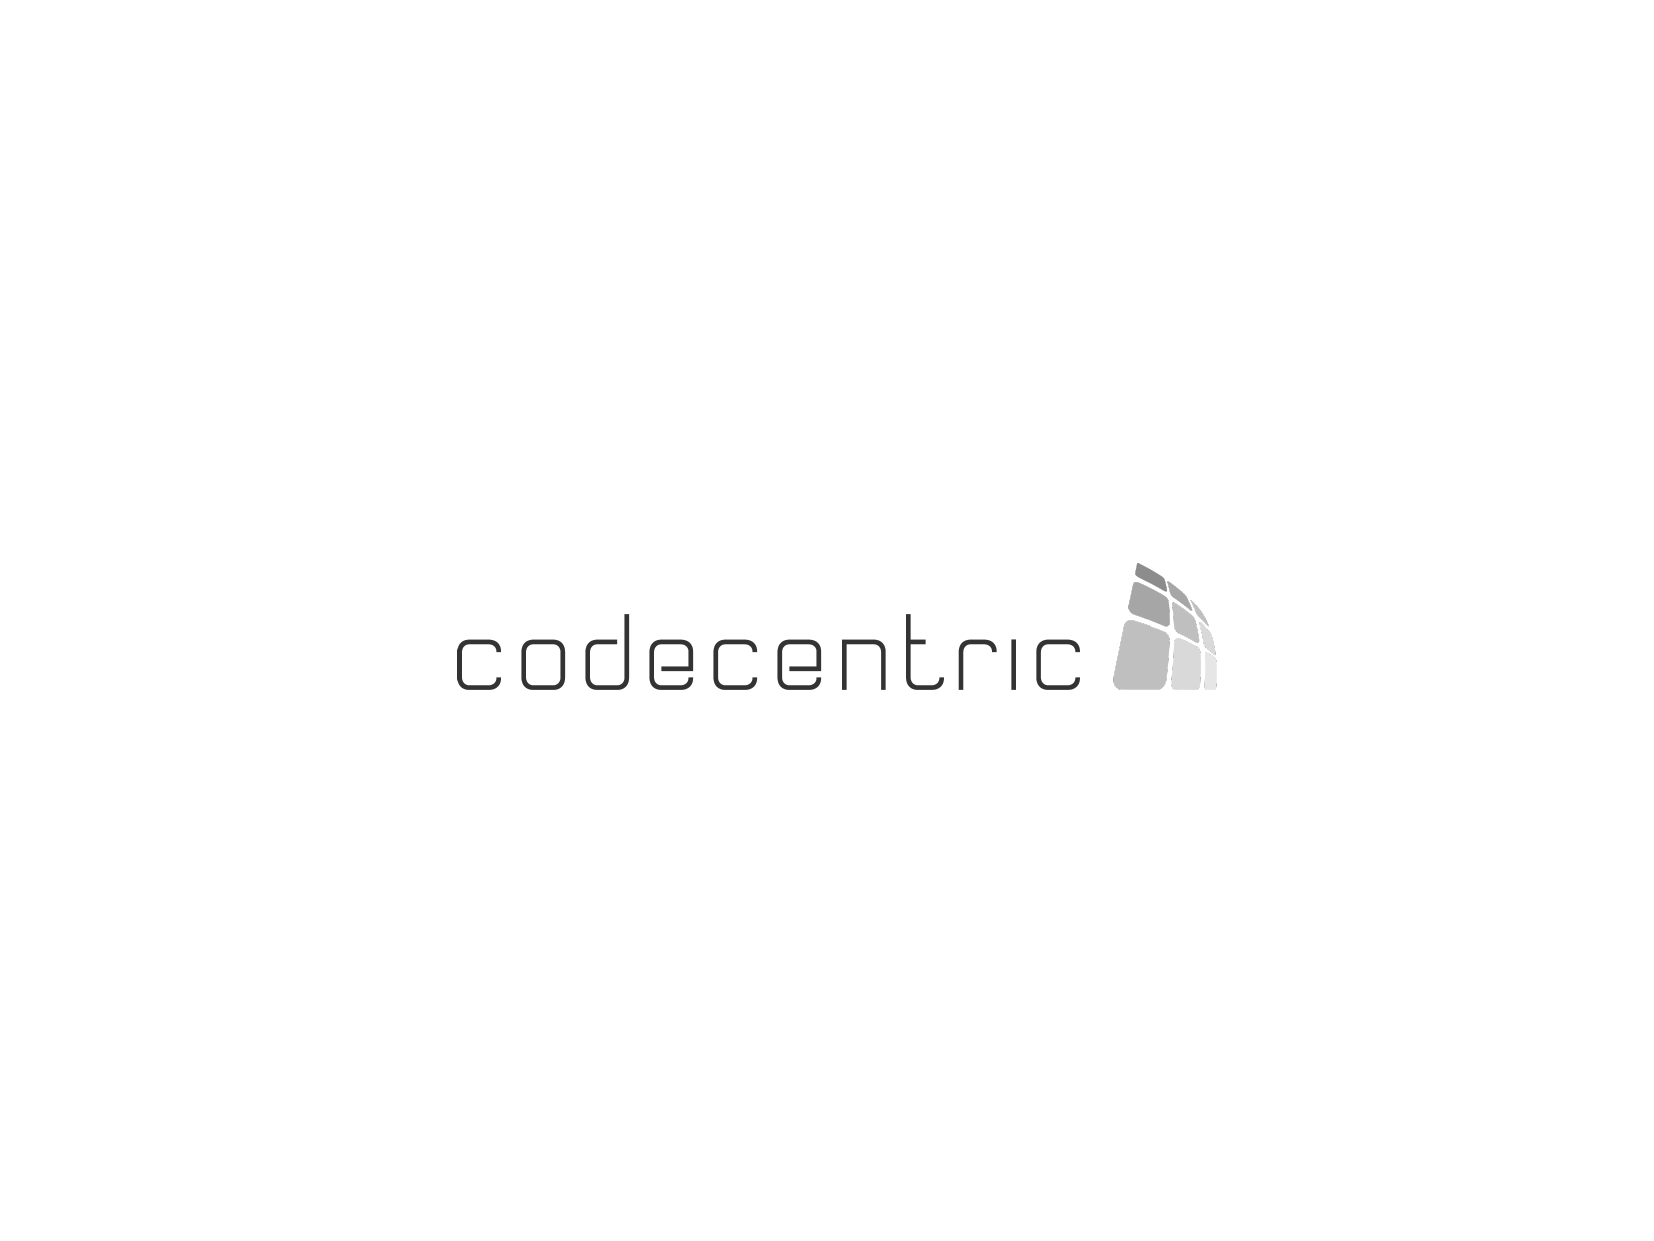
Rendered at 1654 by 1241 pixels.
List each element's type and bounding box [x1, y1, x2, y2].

picture [457, 563, 1217, 690]
